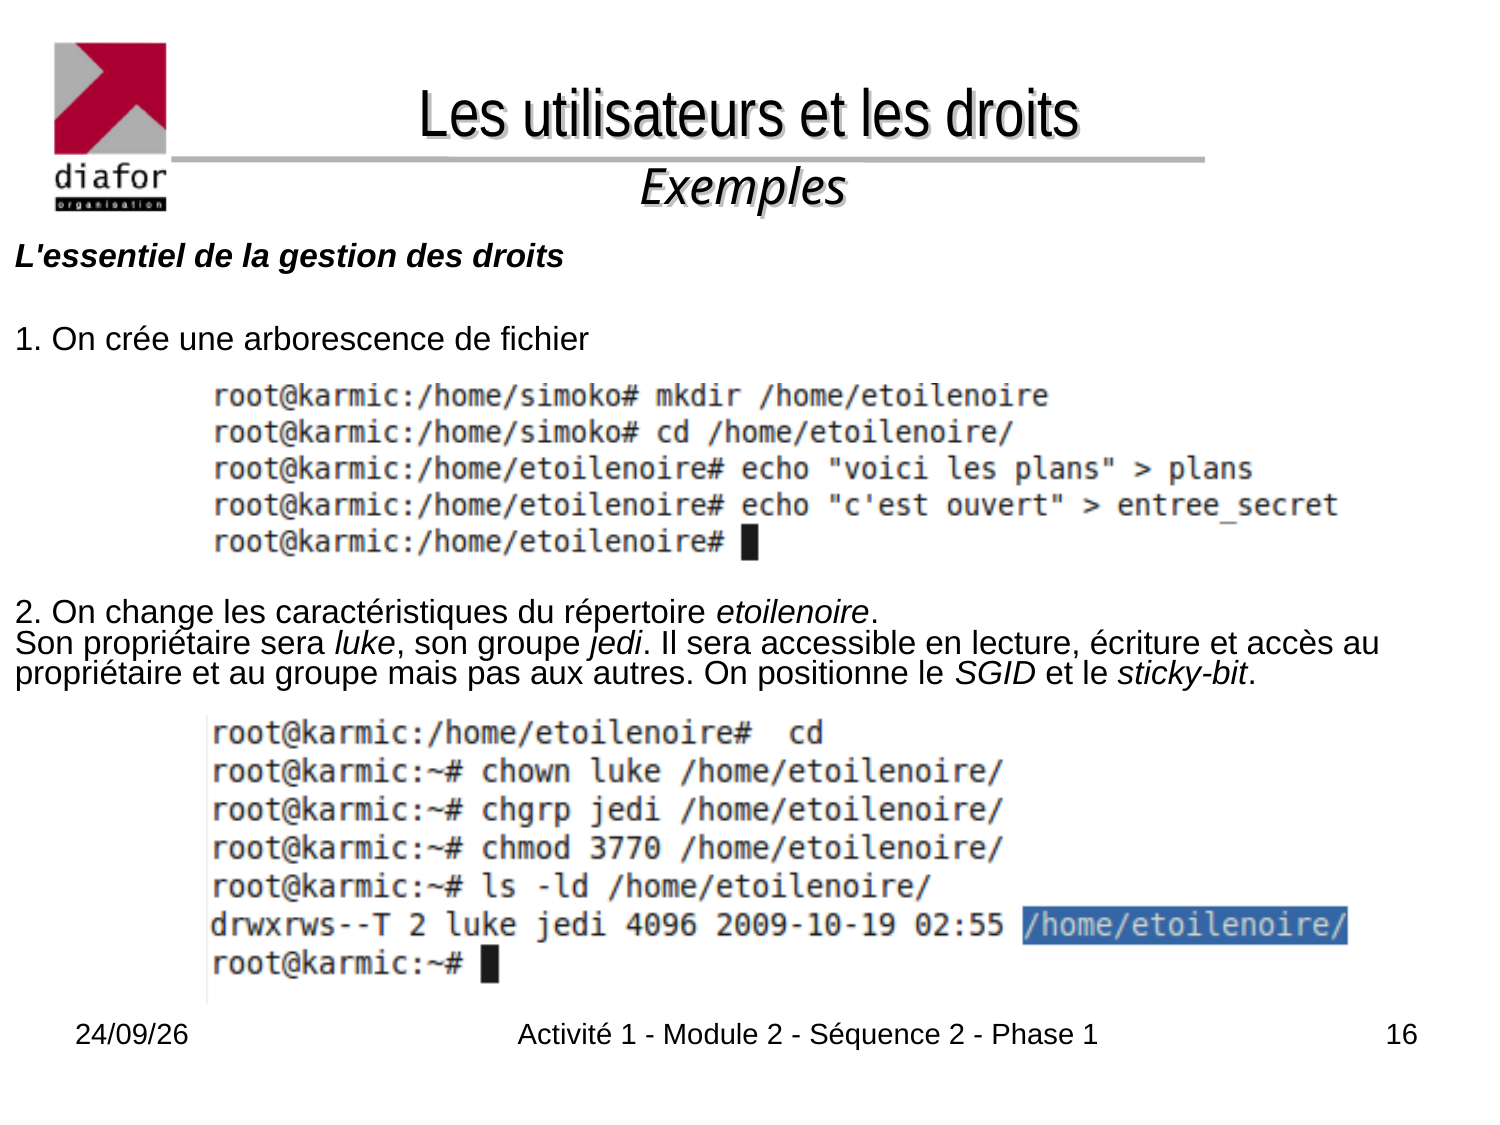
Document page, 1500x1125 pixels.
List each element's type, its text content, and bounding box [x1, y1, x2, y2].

picture [210, 383, 1359, 576]
title Les utilisateurs et les droits Exemples [75, 45, 1426, 250]
text_box 2. On change les caractéristiques du répertoire etoilenoire. Son propriétaire sera luke, son groupe jedi. Il sera accessible en lecture, écriture et accès au propriétaire et au groupe mais pas aux autres. On positionne le SGID et le sticky-bit. [0, 592, 1406, 699]
picture [206, 715, 1389, 1004]
text_box 1. On crée une arborescence de fichier [0, 318, 606, 364]
text_box L'essentiel de la gestion des droits [0, 236, 580, 282]
picture [53, 42, 168, 213]
